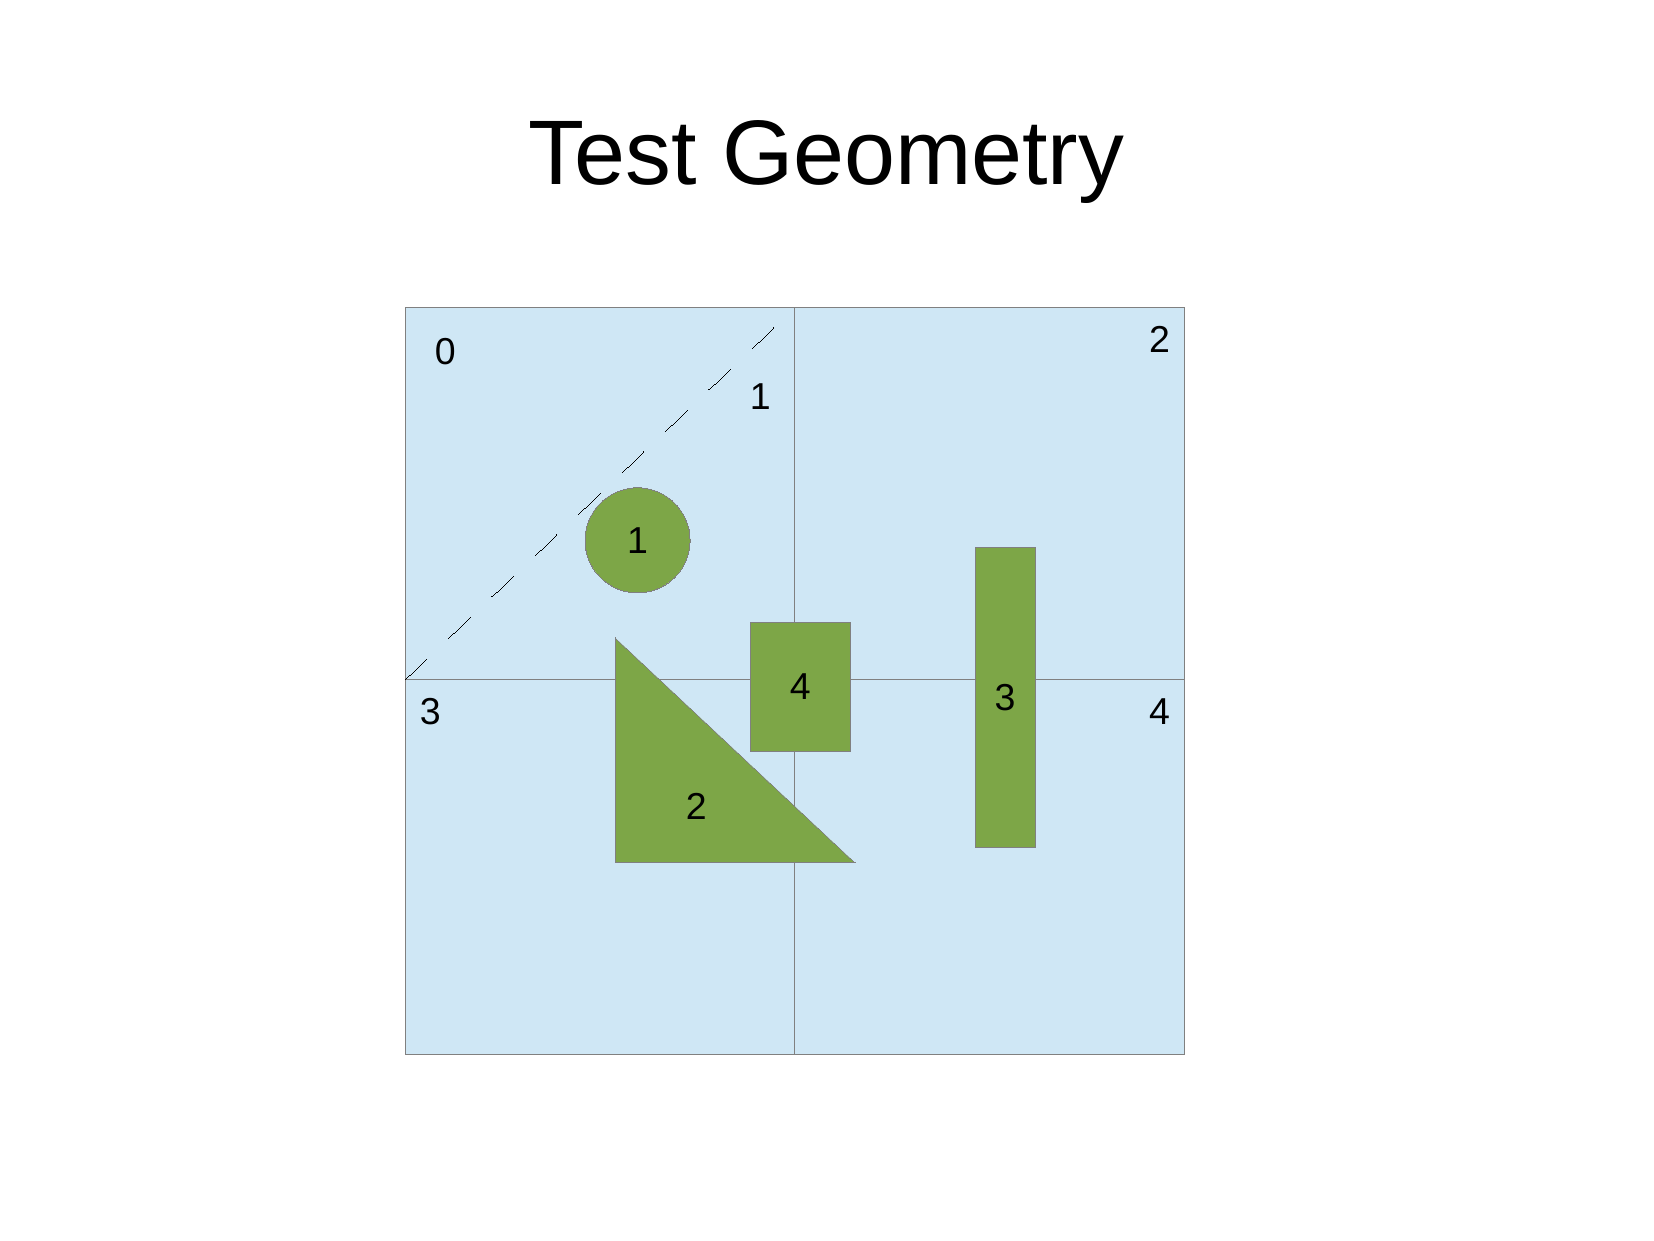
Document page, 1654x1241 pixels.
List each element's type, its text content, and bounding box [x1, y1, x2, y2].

text_box 1 [585, 487, 691, 593]
text_box 3 [405, 682, 456, 740]
text_box 4 [1134, 682, 1185, 740]
text_box 0 [420, 322, 471, 380]
title Test Geometry [82, 49, 1571, 257]
text_box 1 [735, 367, 786, 425]
text_box 2 [1134, 310, 1185, 368]
text_box 3 [975, 547, 1036, 848]
text_box 2 [615, 637, 856, 863]
text_box 4 [750, 622, 851, 752]
text_box [405, 307, 1185, 1055]
